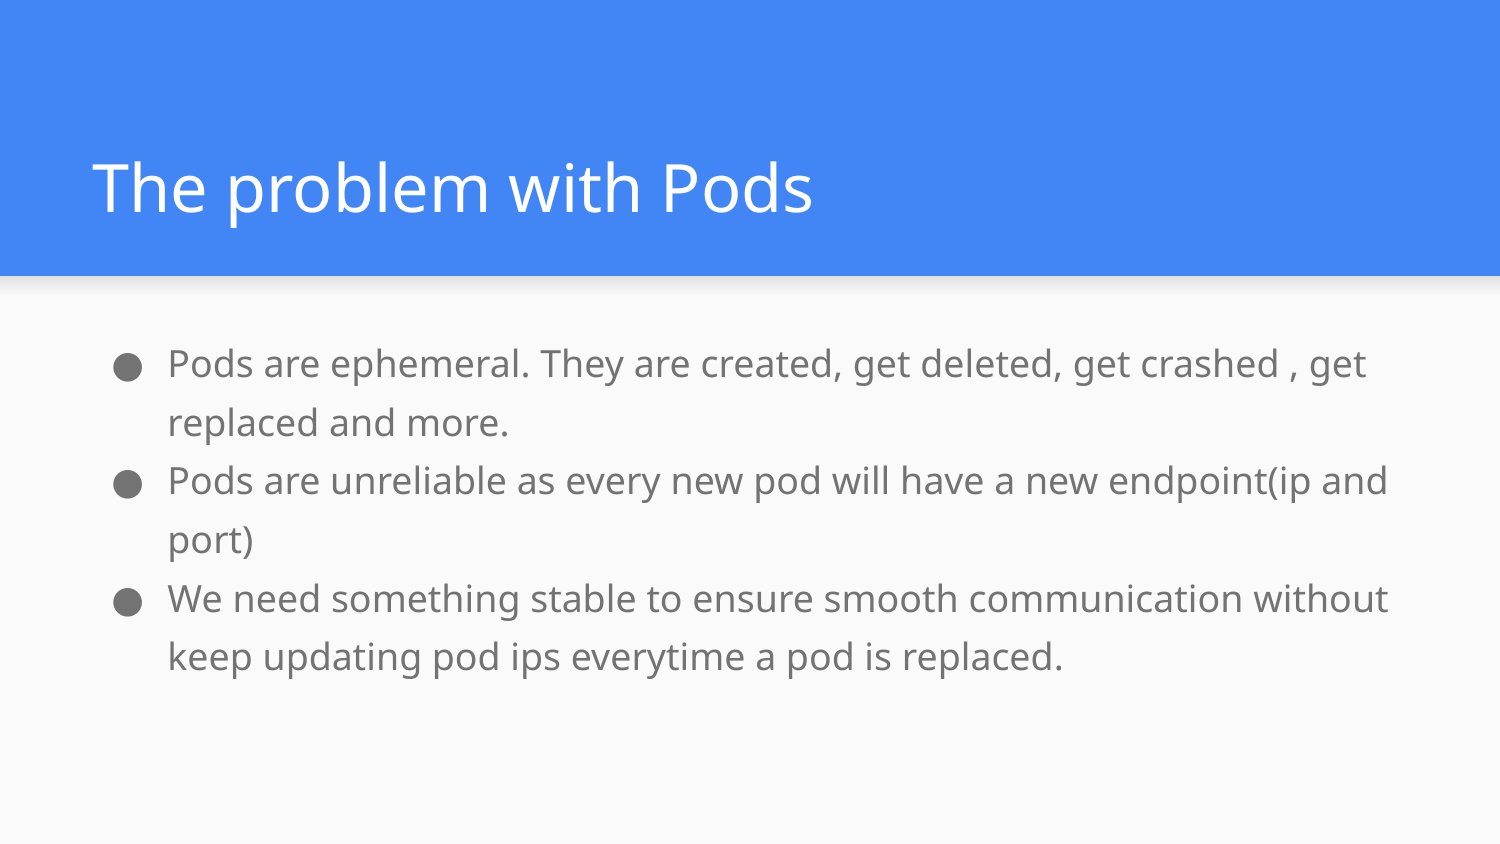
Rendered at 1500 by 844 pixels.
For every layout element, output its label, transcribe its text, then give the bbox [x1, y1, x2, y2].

title The problem with Pods [77, 121, 1427, 248]
list Pods are ephemeral. They are created, get deleted, get crashed , get replaced and more. Pods are unreliable as every new pod will have a new endpoint(ip and port) We need something stable to ensure smooth communication without keep updating pod ips everytime a pod is replaced. [77, 314, 1427, 760]
